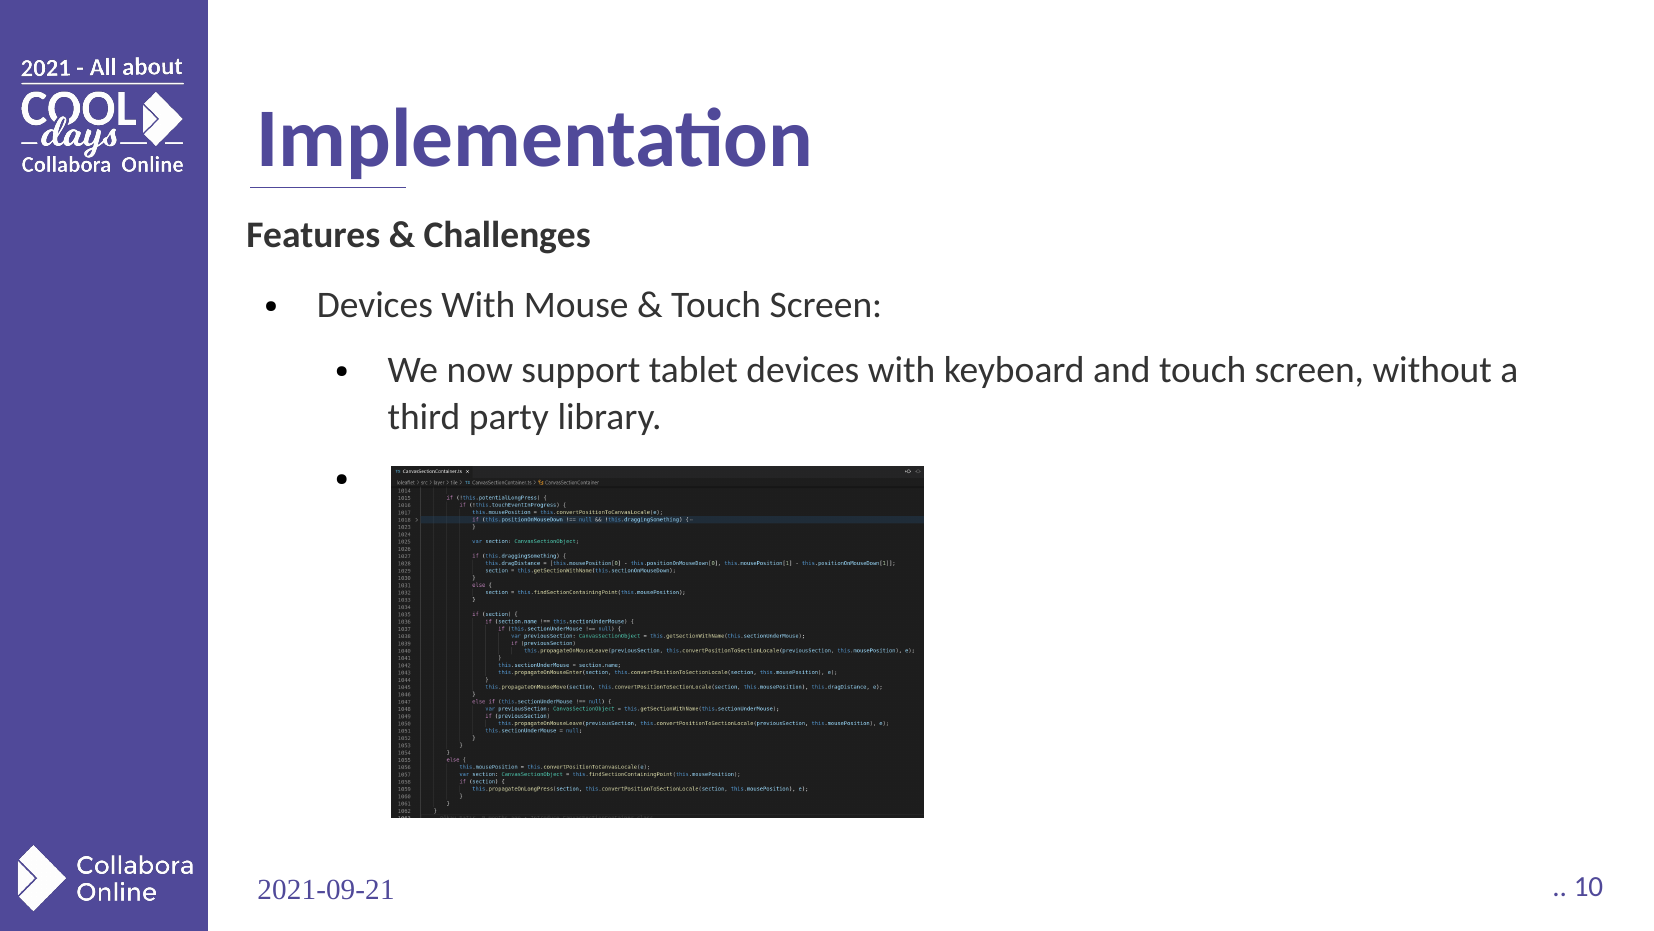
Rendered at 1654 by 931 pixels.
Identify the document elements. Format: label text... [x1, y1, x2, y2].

list Features & Challenges Devices With Mouse & Touch Screen: We now support tablet devices with keyboard and touch screen, without a third party library. [246, 210, 1565, 832]
picture [391, 466, 924, 818]
title Implementation [256, 56, 1654, 188]
picture [21, 57, 184, 172]
picture [13, 840, 197, 916]
